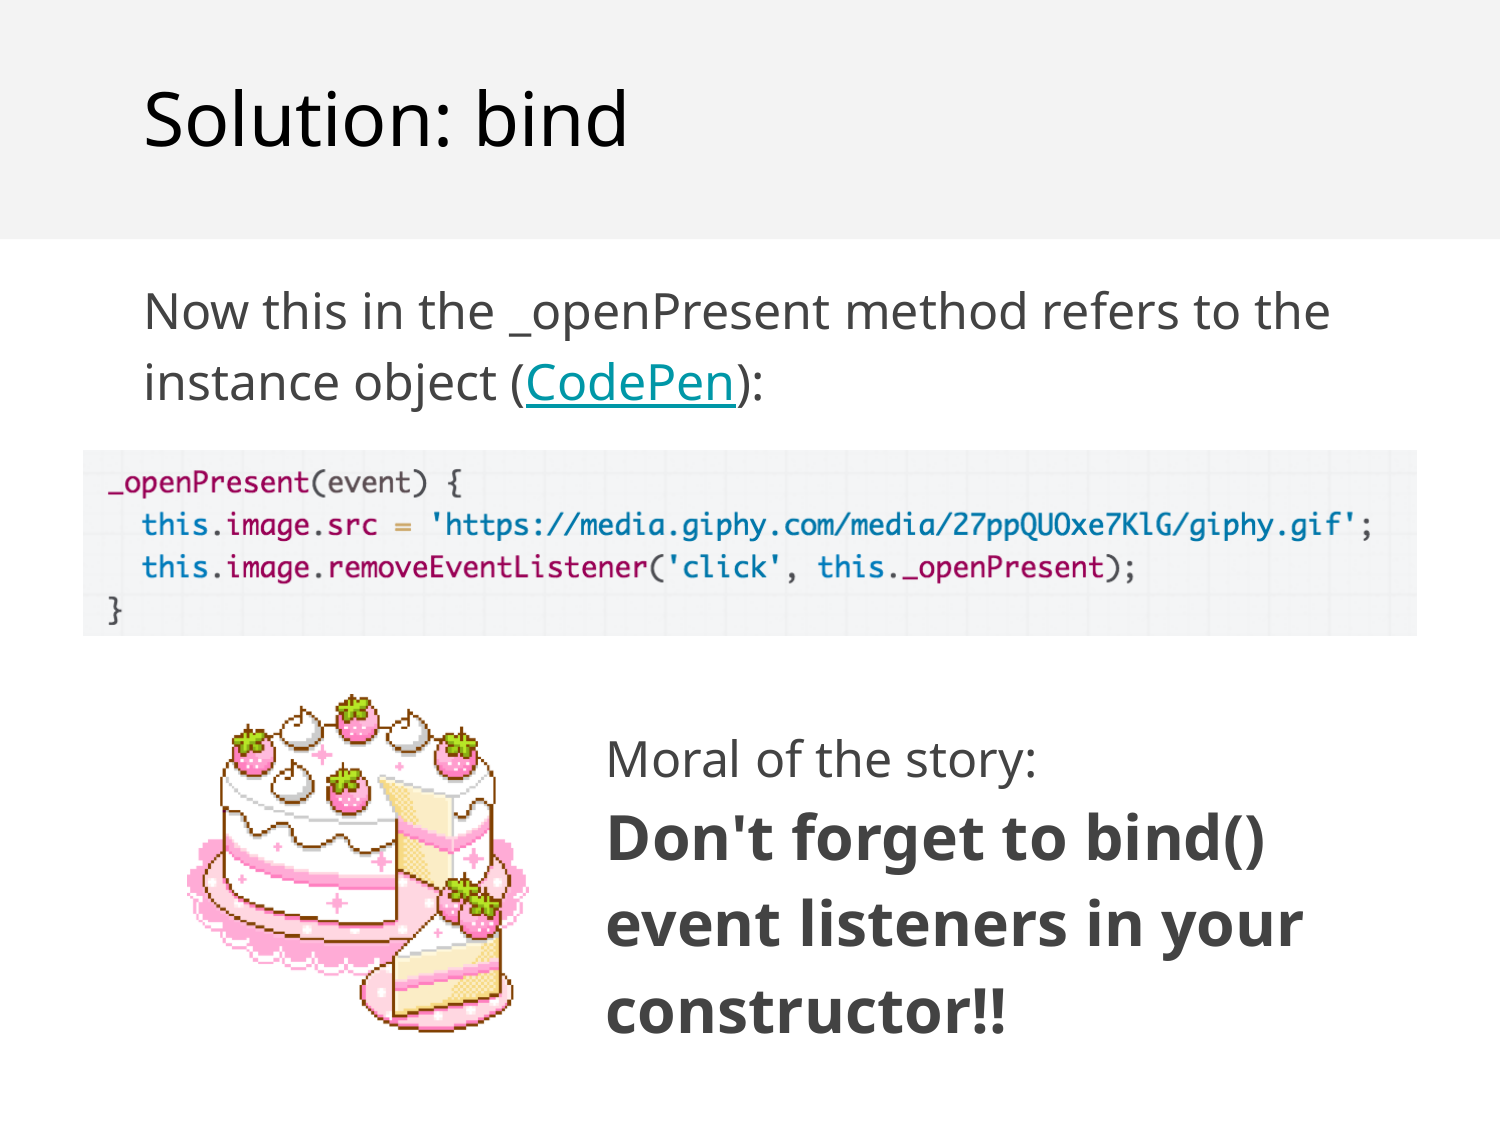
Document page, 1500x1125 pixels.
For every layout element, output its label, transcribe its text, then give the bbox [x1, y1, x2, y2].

title Solution: bind [128, 56, 1372, 183]
picture [83, 450, 1417, 636]
picture [180, 694, 547, 1044]
list Now this in the _openPresent method refers to the instance object (CodePen): [128, 255, 1372, 441]
list Moral of the story: Don't forget to bind() event listeners in your constructor!! [590, 703, 1442, 1035]
